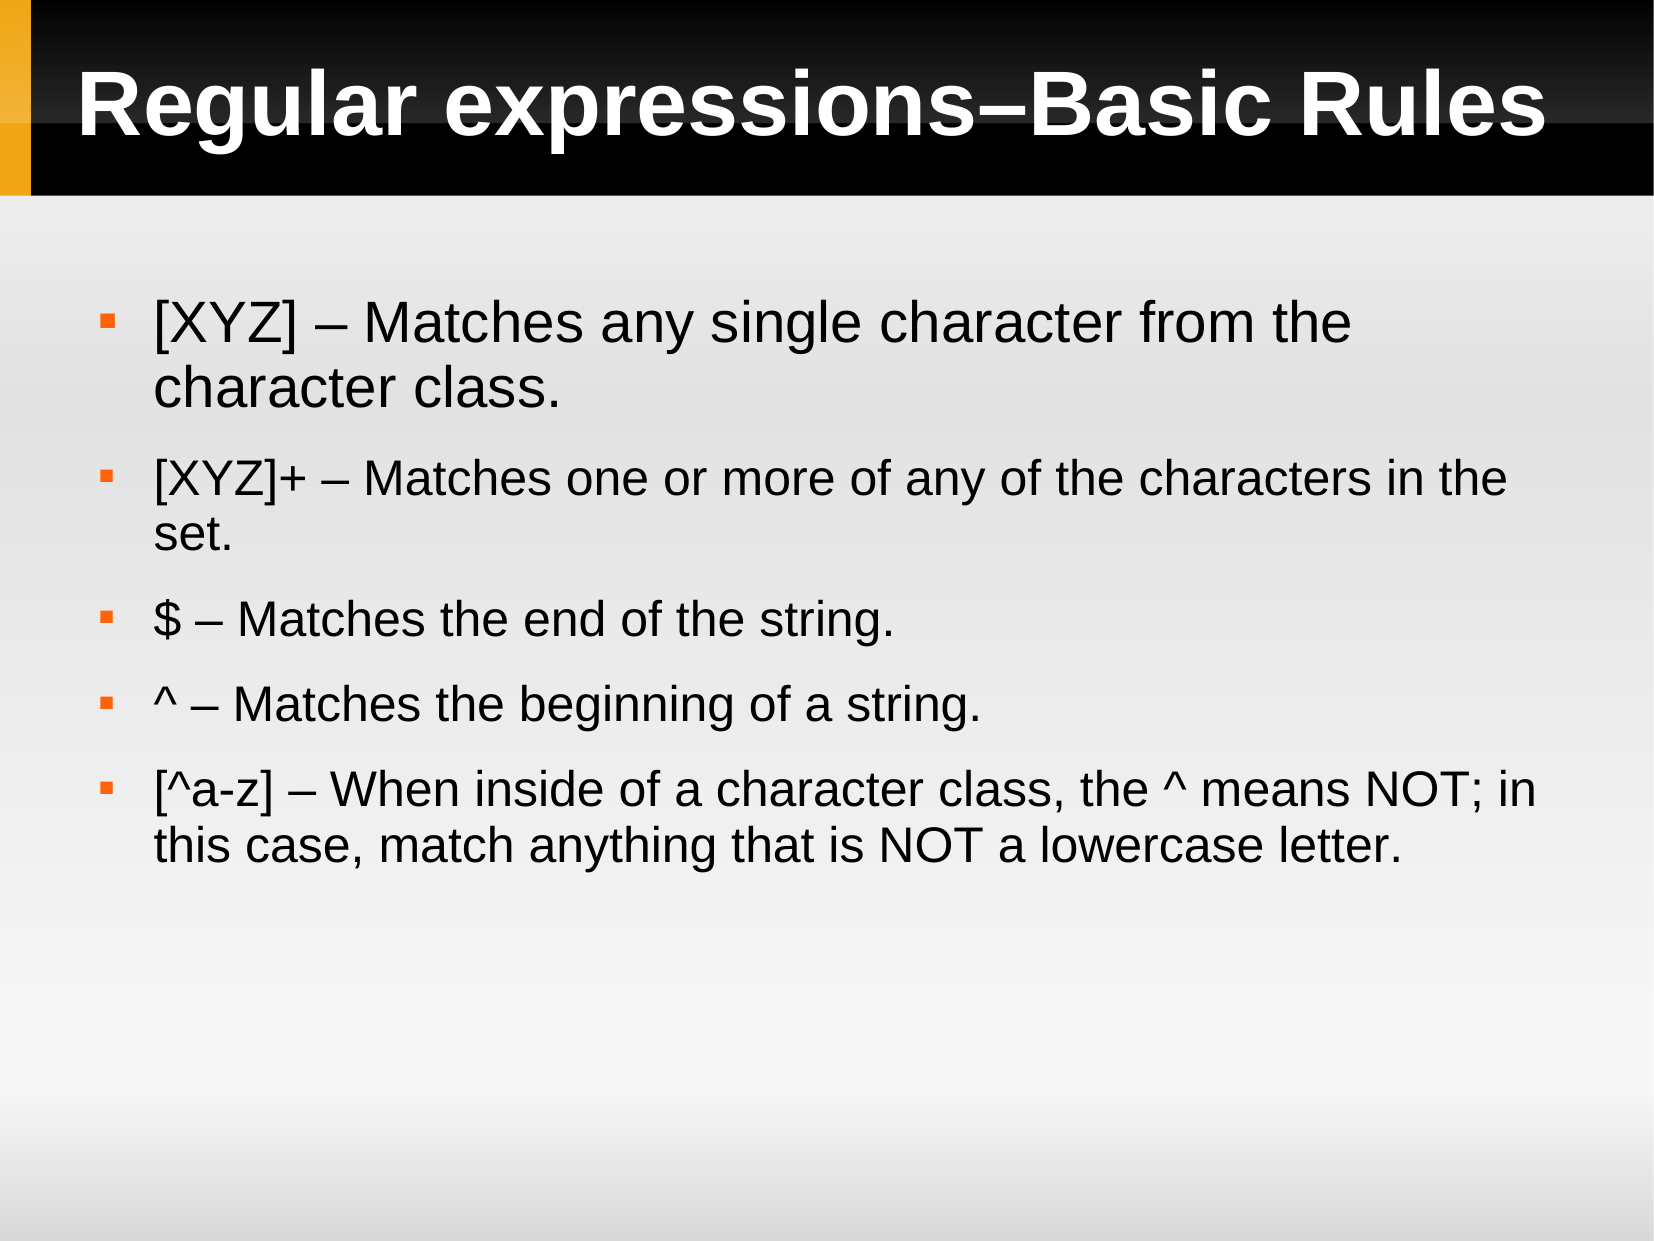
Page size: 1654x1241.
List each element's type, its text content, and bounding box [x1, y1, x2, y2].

picture [0, 0, 1654, 1241]
title Regular expressions–Basic Rules [76, 0, 1565, 208]
list [XYZ] – Matches any single character from the character class. [XYZ]+ – Matches one or more of any of the characters in the set. $ – Matches the end of the string. ^ – Matches the beginning of a string. [^a-z] – When inside of a character class, the ^ means NOT; in this case, match anything that is NOT a lowercase letter. [82, 290, 1571, 1109]
